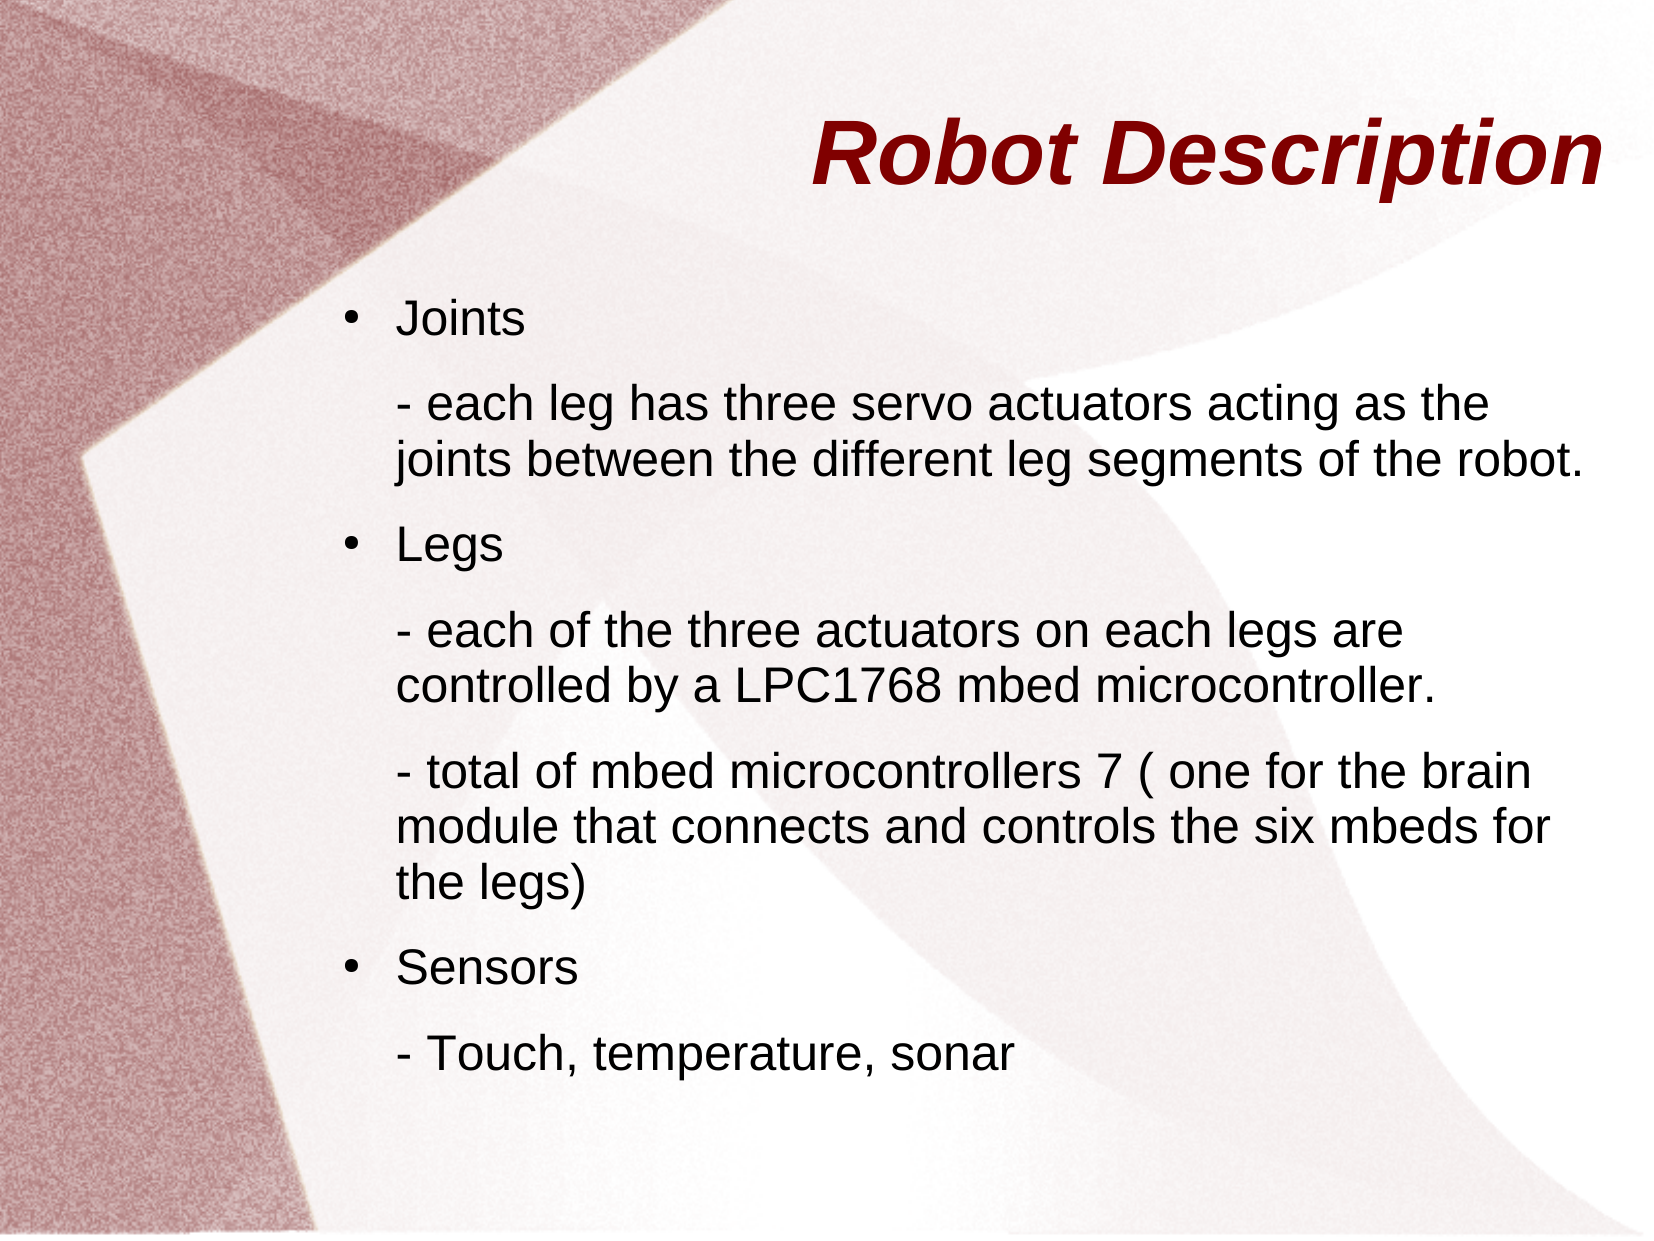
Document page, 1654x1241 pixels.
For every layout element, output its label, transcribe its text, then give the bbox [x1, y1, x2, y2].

title Robot Description [596, 49, 1607, 257]
list Joints - each leg has three servo actuators acting as the joints between the different leg segments of the robot. Legs - each of the three actuators on each legs are controlled by a LPC1768 mbed microcontroller. - total of mbed microcontrollers 7 ( one for the brain module that connects and controls the six mbeds for the legs) Sensors - Touch, temperature, sonar [324, 290, 1601, 1241]
picture [0, 0, 1654, 1241]
